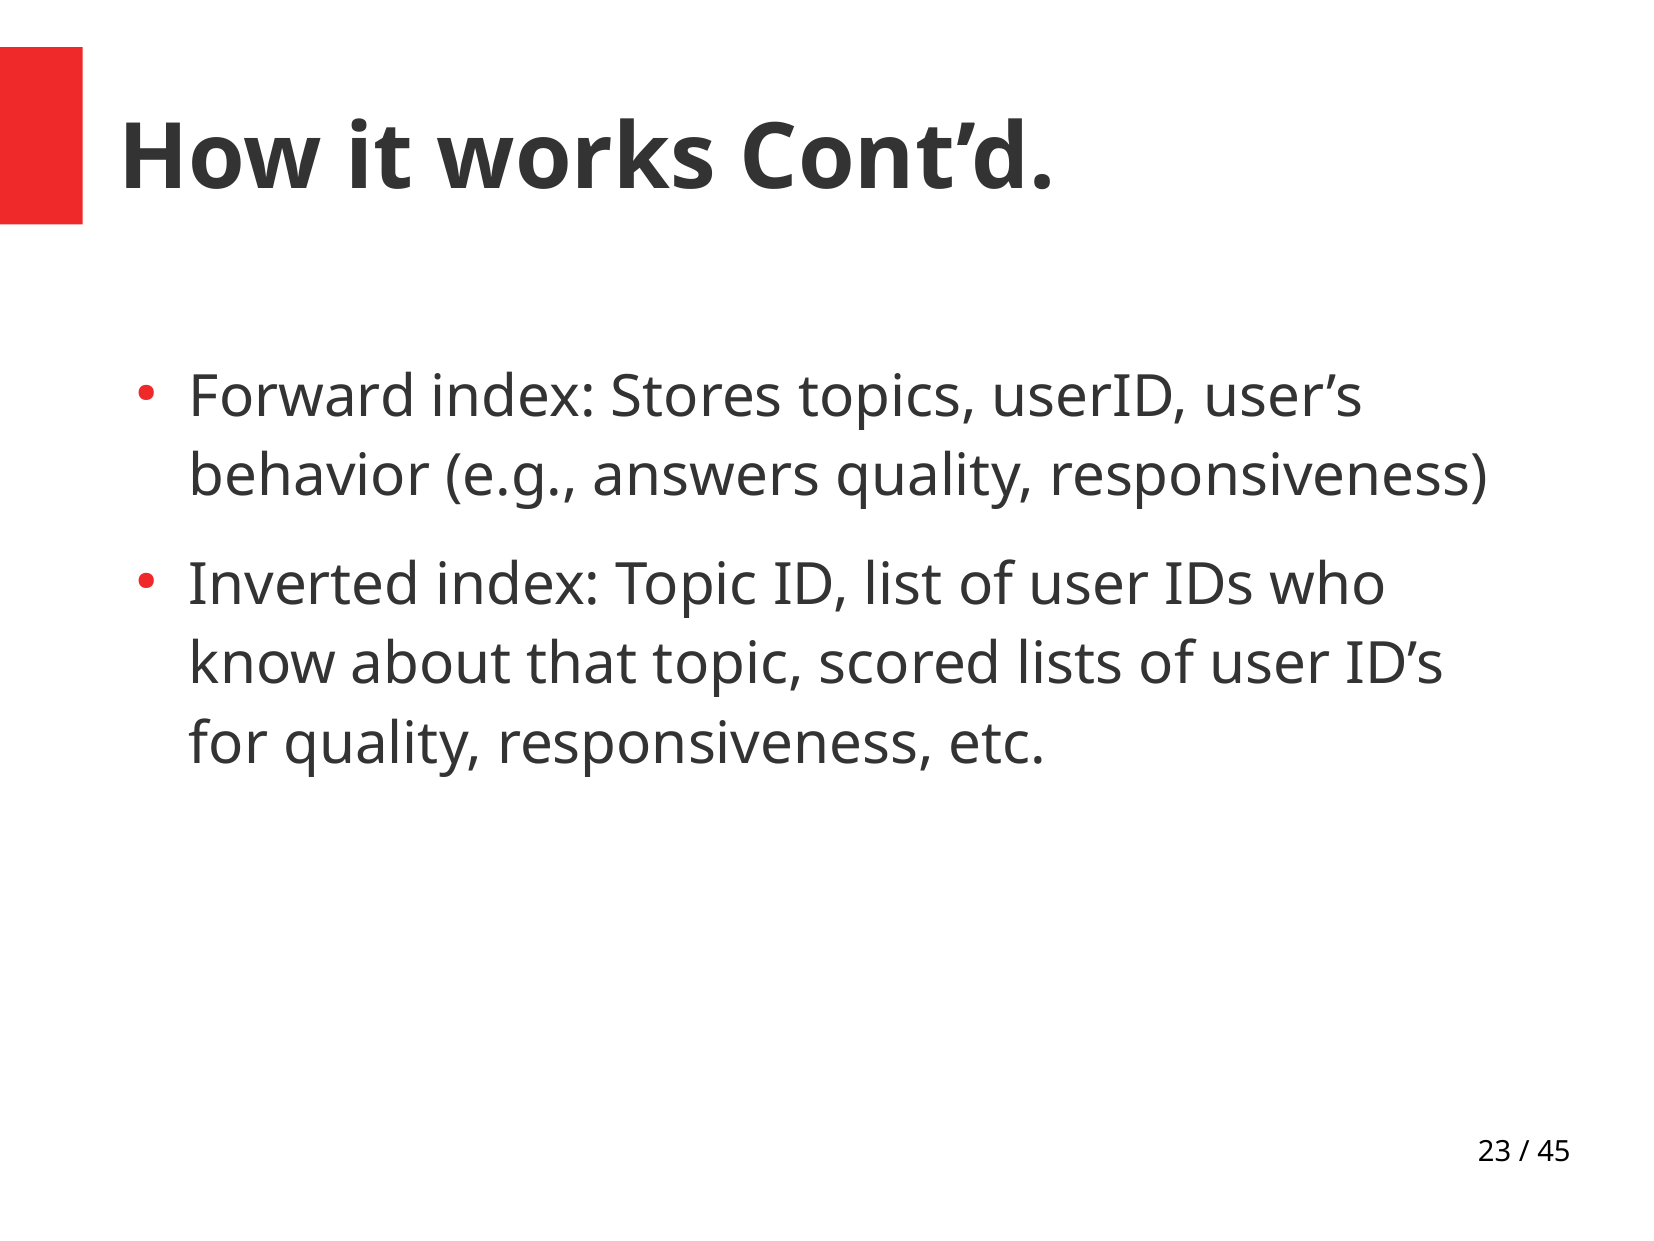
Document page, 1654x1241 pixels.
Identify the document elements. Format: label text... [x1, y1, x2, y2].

title How it works Cont’d. [118, 49, 1571, 257]
list Forward index: Stores topics, userID, user’s behavior (e.g., answers quality, responsiveness) Inverted index: Topic ID, list of user IDs who know about that topic, scored lists of user ID’s for quality, responsiveness, etc. [118, 354, 1536, 1074]
